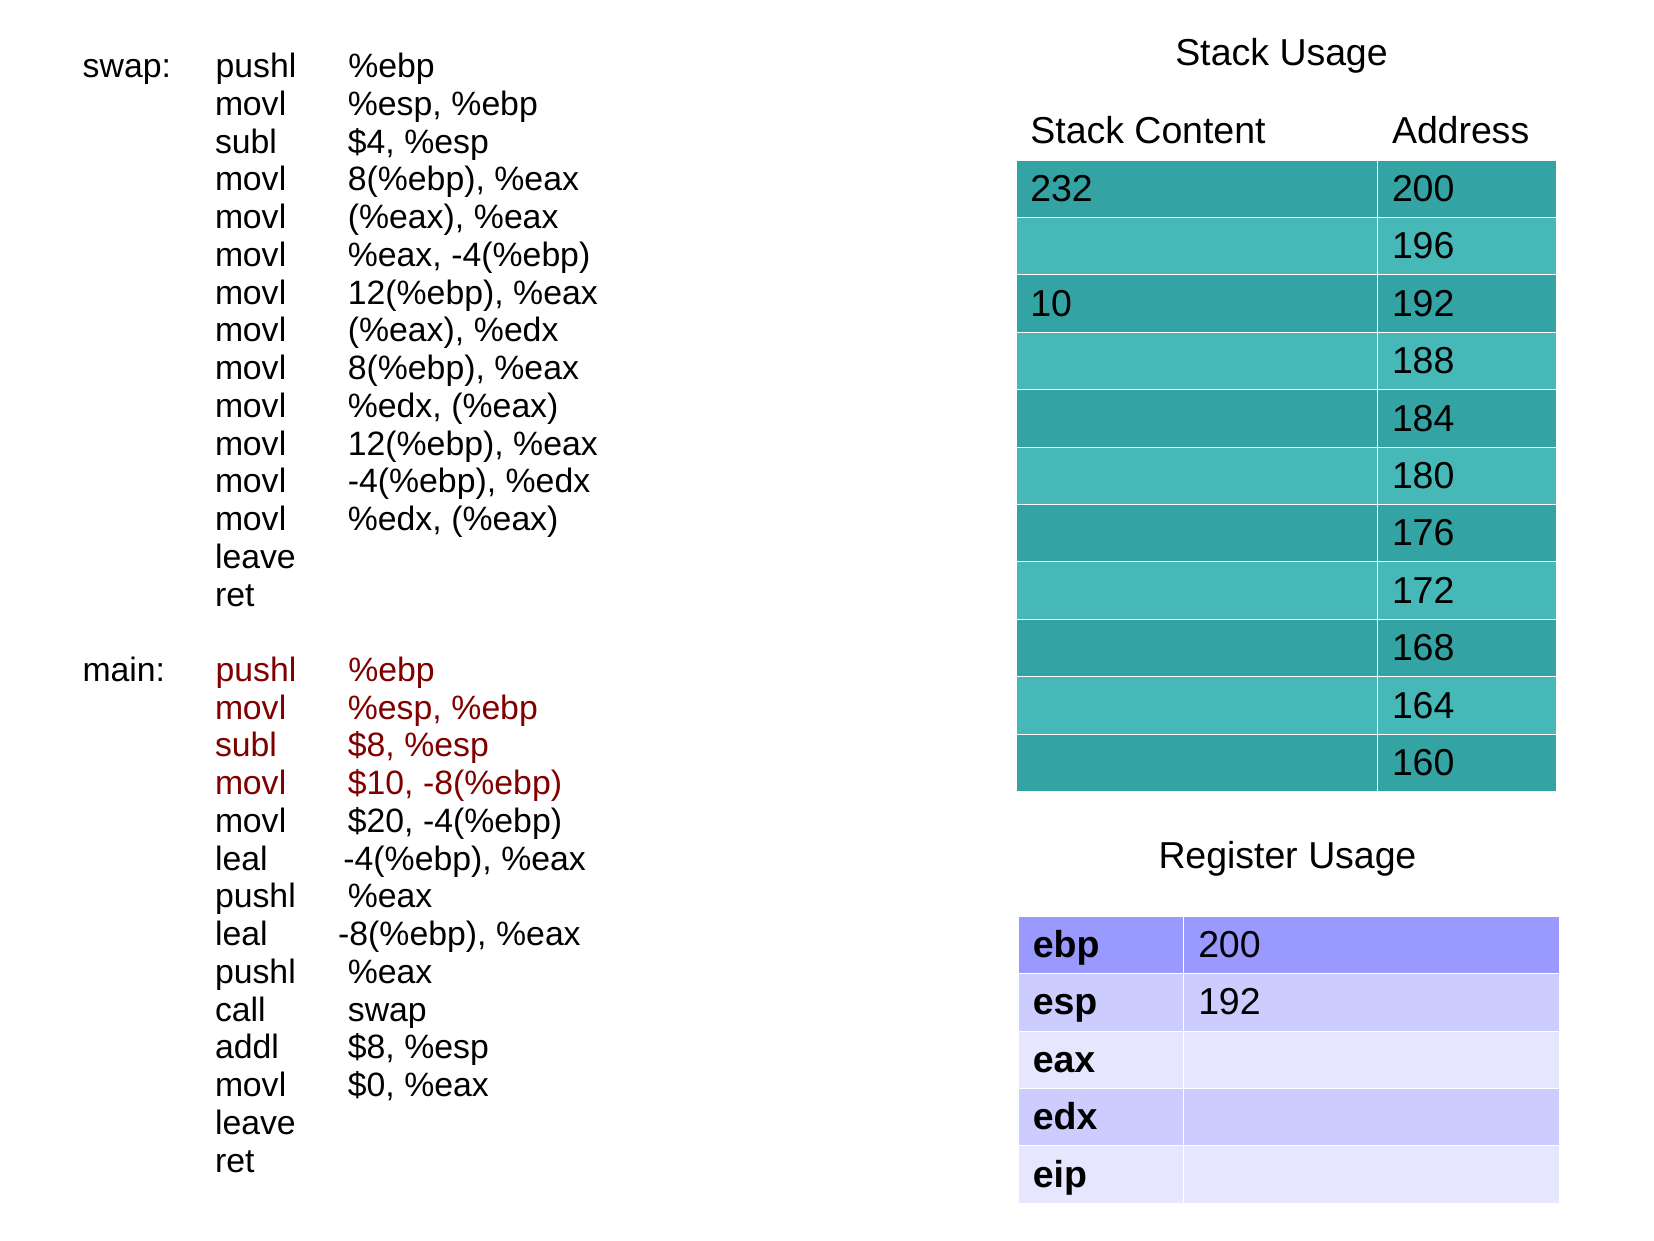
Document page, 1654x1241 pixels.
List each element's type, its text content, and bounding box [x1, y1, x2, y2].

table_cell 160 [1378, 735, 1556, 791]
table_cell [1017, 735, 1377, 791]
table_cell 184 [1378, 390, 1556, 447]
table_cell edx [1019, 1089, 1183, 1145]
table_cell [1017, 390, 1377, 447]
table_header ebp [1019, 917, 1183, 973]
table_cell 10 [1017, 275, 1377, 332]
text_box Stack Usage [1009, 23, 1554, 81]
table_header Address [1378, 103, 1556, 160]
table_header 200 [1184, 917, 1559, 973]
table_cell 192 [1378, 275, 1556, 332]
table_cell 200 [1378, 161, 1556, 217]
table_cell 164 [1378, 677, 1556, 734]
list swap: pushl %ebp movl %esp, %ebp subl $4, %esp movl 8(%ebp), %eax movl (%eax), %eax movl %eax, -4(%ebp) movl 12(%ebp), %eax movl (%eax), %edx movl 8(%ebp), %eax movl %edx, (%eax) movl 12(%ebp), %eax movl -4(%ebp), %edx movl %edx, (%eax) leave ret main: pushl %ebp movl %esp, %ebp subl $8, %esp movl $10, -8(%ebp) movl $20, -4(%ebp) leal -4(%ebp), %eax pushl %eax leal -8(%ebp), %eax pushl %eax call swap addl $8, %esp movl $0, %eax leave ret [82, 47, 969, 1182]
table_cell 176 [1378, 505, 1556, 561]
table_cell [1184, 1146, 1559, 1203]
table_cell [1017, 448, 1377, 504]
table_cell [1017, 620, 1377, 676]
table_cell 232 [1017, 161, 1377, 217]
table_cell 168 [1378, 620, 1556, 676]
table_cell [1017, 333, 1377, 389]
table_cell esp [1019, 974, 1183, 1031]
table_cell [1017, 218, 1377, 274]
table_cell eax [1019, 1032, 1183, 1088]
table_cell 172 [1378, 562, 1556, 619]
table_cell 192 [1184, 974, 1559, 1031]
table_cell 196 [1378, 218, 1556, 274]
table_cell 188 [1378, 333, 1556, 389]
table_cell eip [1019, 1146, 1183, 1203]
table_cell [1184, 1032, 1559, 1088]
text_box Register Usage [1015, 826, 1560, 884]
table_cell [1017, 562, 1377, 619]
table_cell [1184, 1089, 1559, 1145]
table_cell 180 [1378, 448, 1556, 504]
table_cell [1017, 677, 1377, 734]
table_cell [1017, 505, 1377, 561]
table_header Stack Content [1017, 103, 1377, 160]
